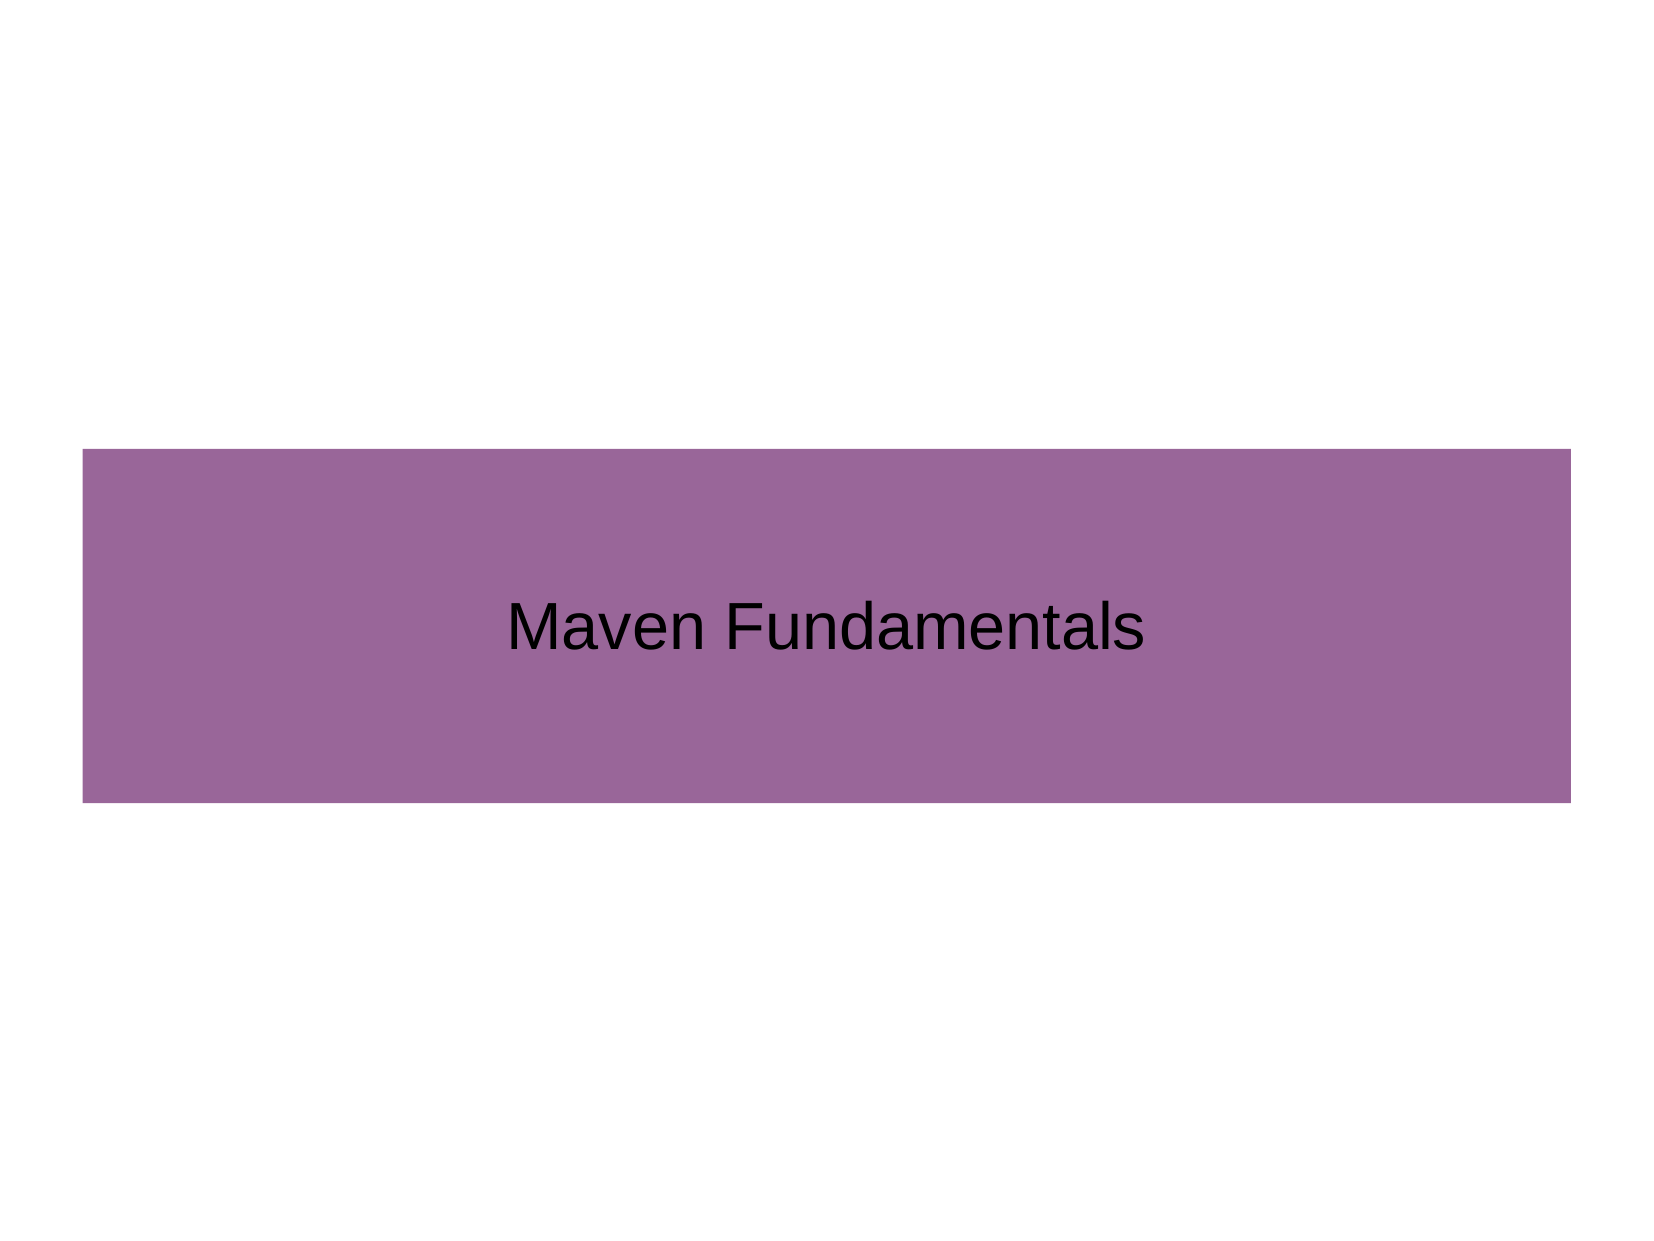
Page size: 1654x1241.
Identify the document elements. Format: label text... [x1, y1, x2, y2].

subtitle Maven Fundamentals [82, 448, 1571, 804]
